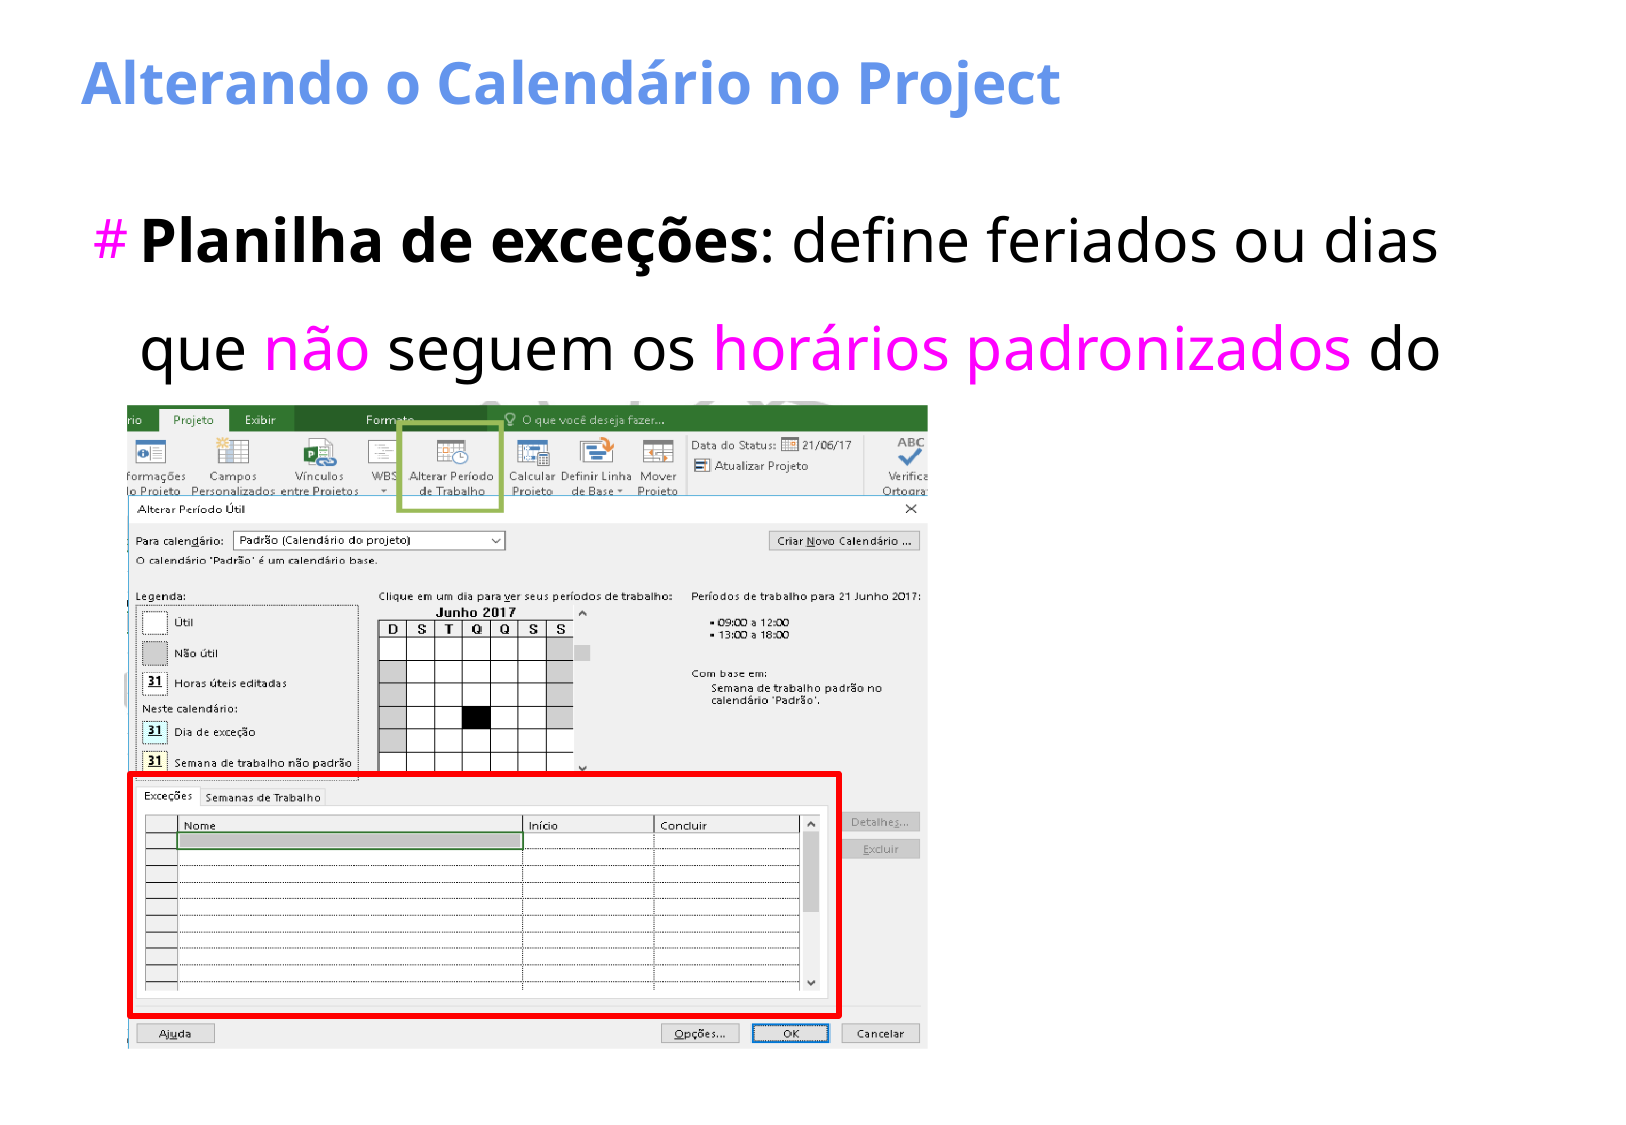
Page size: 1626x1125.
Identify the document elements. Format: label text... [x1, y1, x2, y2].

picture [124, 401, 934, 1052]
title Alterando o Calendário no Project [81, 44, 1544, 119]
list Planilha de exceções: define feriados ou dias que não seguem os horários padronizados do calendários. [81, 165, 1544, 1016]
